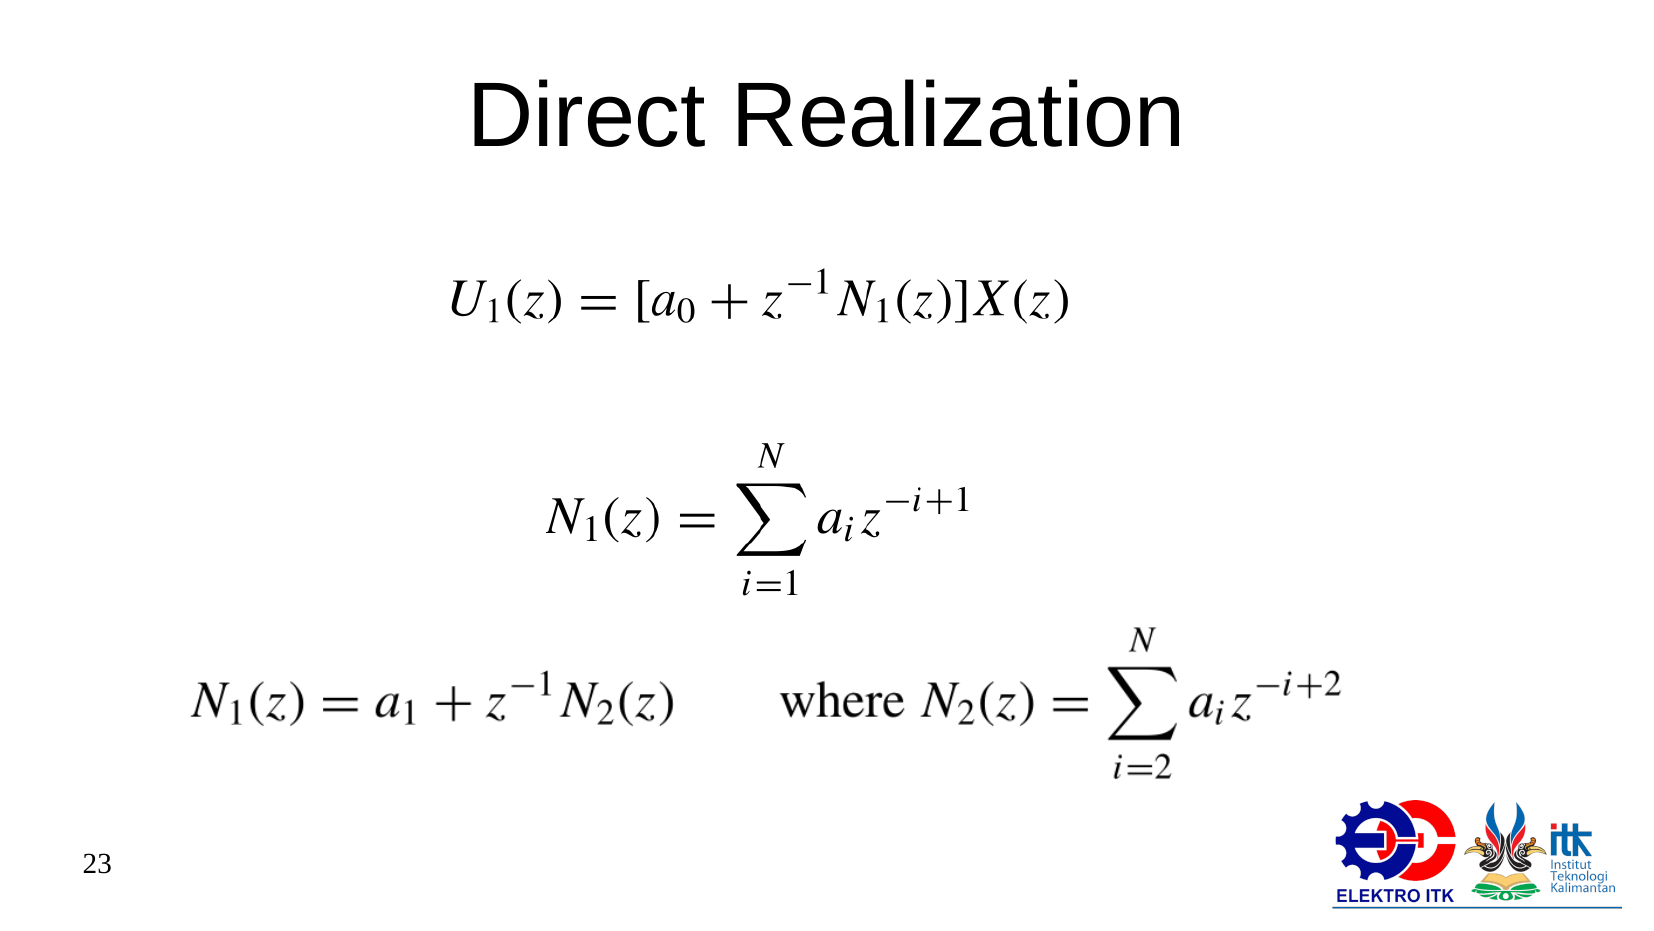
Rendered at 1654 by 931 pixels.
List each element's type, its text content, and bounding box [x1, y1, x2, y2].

picture [170, 618, 1351, 792]
title Direct Realization [82, 37, 1571, 193]
picture [1332, 800, 1622, 918]
picture [442, 262, 1079, 600]
